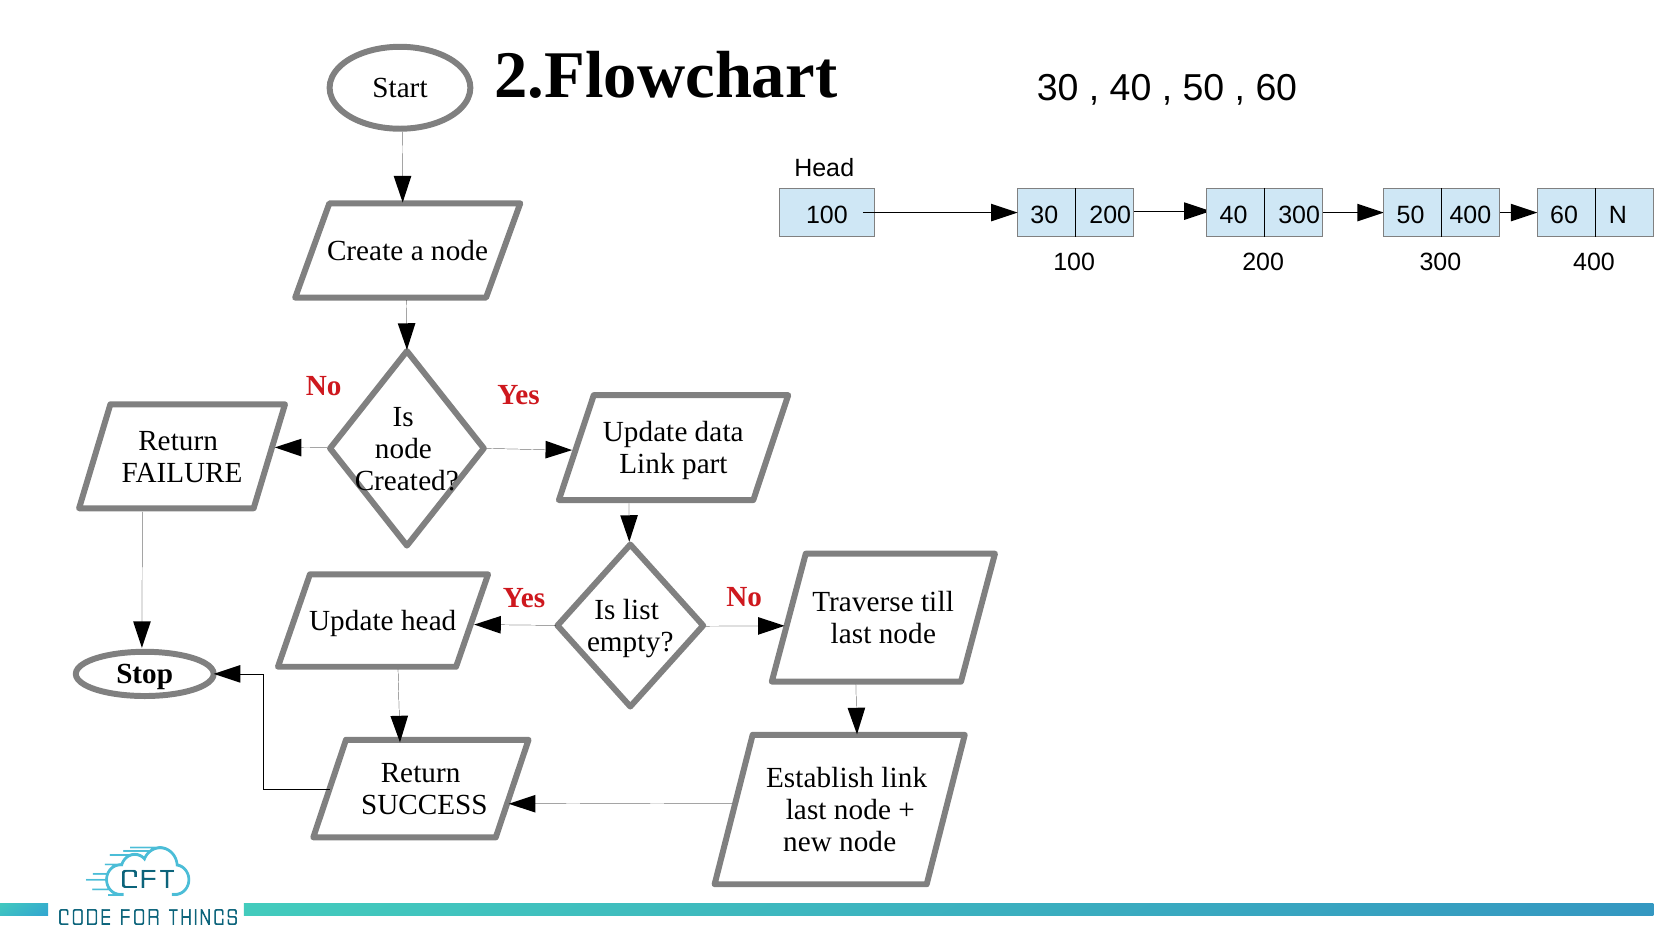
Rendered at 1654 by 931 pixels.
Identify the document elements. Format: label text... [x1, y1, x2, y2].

text_box Establish link last node + new node [714, 734, 965, 885]
text_box [1596, 188, 1654, 237]
text_box 50 [1381, 193, 1434, 237]
text_box 100 [791, 193, 863, 237]
text_box [1076, 188, 1134, 193]
text_box [1537, 188, 1595, 193]
text_box No [704, 573, 784, 621]
text_box [1442, 188, 1500, 193]
text_box Is list empty? [566, 544, 704, 707]
text_box Traverse till last node [771, 553, 995, 682]
text_box 30 , 40 , 50 , 60 [1022, 59, 1323, 116]
text_box Is node Created? [330, 351, 482, 546]
text_box Stop [75, 651, 214, 697]
text_box 100 [1038, 240, 1111, 284]
text_box 30 [1015, 193, 1074, 237]
title 2.Flowchart [494, 21, 849, 128]
text_box 200 [1074, 193, 1158, 237]
text_box Update head [277, 574, 488, 667]
text_box No [279, 362, 368, 431]
text_box [863, 213, 875, 237]
text_box [779, 188, 875, 237]
text_box Return SUCCESS [313, 739, 529, 838]
text_box Yes [482, 370, 585, 451]
picture [59, 846, 237, 925]
text_box Yes [488, 574, 566, 641]
text_box Head [779, 146, 870, 189]
text_box 60 [1535, 193, 1594, 237]
text_box 400 [1434, 193, 1518, 237]
text_box [1383, 188, 1441, 193]
text_box [1206, 188, 1264, 193]
text_box Return FAILURE [79, 404, 286, 509]
text_box Start [329, 46, 471, 129]
text_box 300 [1263, 193, 1347, 237]
text_box N [1594, 193, 1648, 237]
text_box 200 [1227, 240, 1300, 284]
text_box Create a node [295, 203, 521, 298]
text_box 400 [1558, 240, 1630, 284]
text_box 300 [1404, 240, 1477, 284]
text_box [1017, 188, 1075, 193]
text_box 40 [1204, 193, 1263, 237]
text_box [1265, 188, 1323, 193]
text_box Update data Link part [558, 395, 789, 501]
